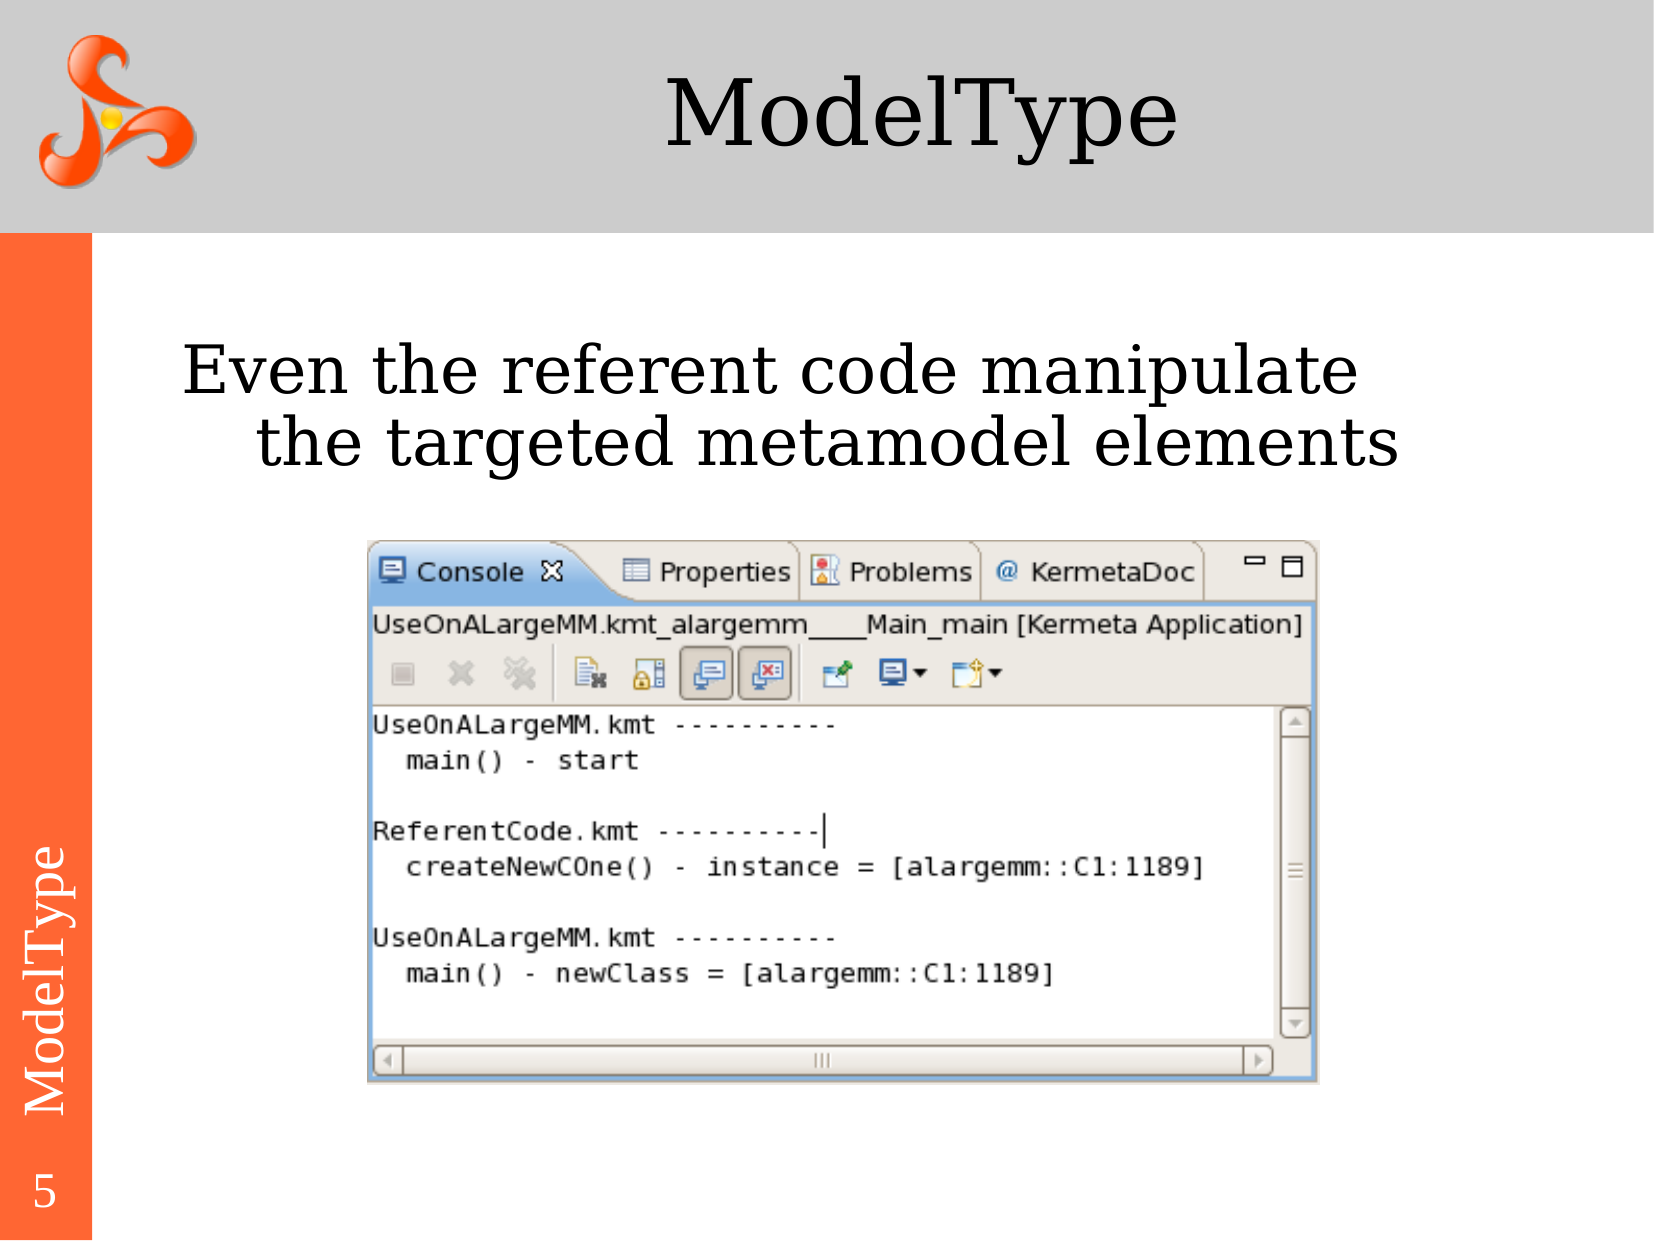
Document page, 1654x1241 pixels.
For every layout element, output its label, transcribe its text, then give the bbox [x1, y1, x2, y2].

title ModelType [226, 16, 1618, 215]
picture [39, 35, 197, 189]
text_box ModelType [12, 259, 76, 1118]
picture [367, 540, 1320, 1085]
list Even the referent code manipulate the targeted metamodel elements [163, 335, 1575, 512]
